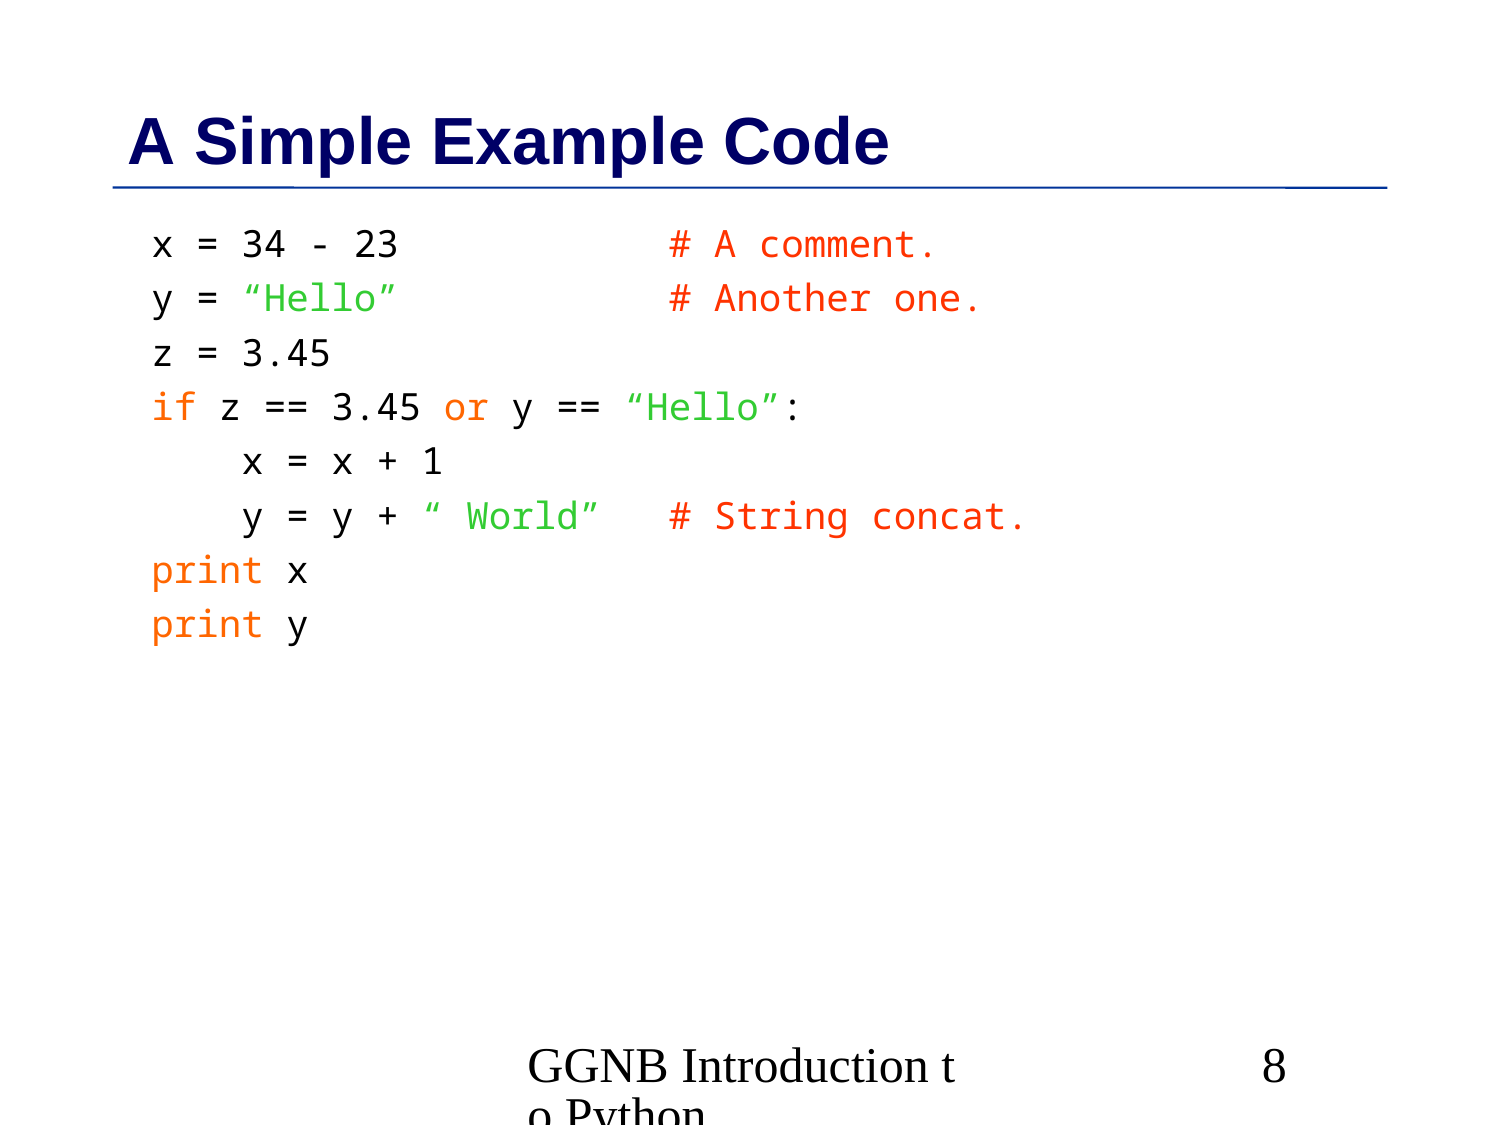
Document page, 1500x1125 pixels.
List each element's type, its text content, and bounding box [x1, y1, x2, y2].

list x = 34 - 23 # A comment. y = “Hello” # Another one. z = 3.45 if z == 3.45 or y == “Hello”: x = x + 1 y = y + “ World” # String concat. print x print y [112, 212, 1388, 963]
title A Simple Example Code [112, 89, 1388, 185]
